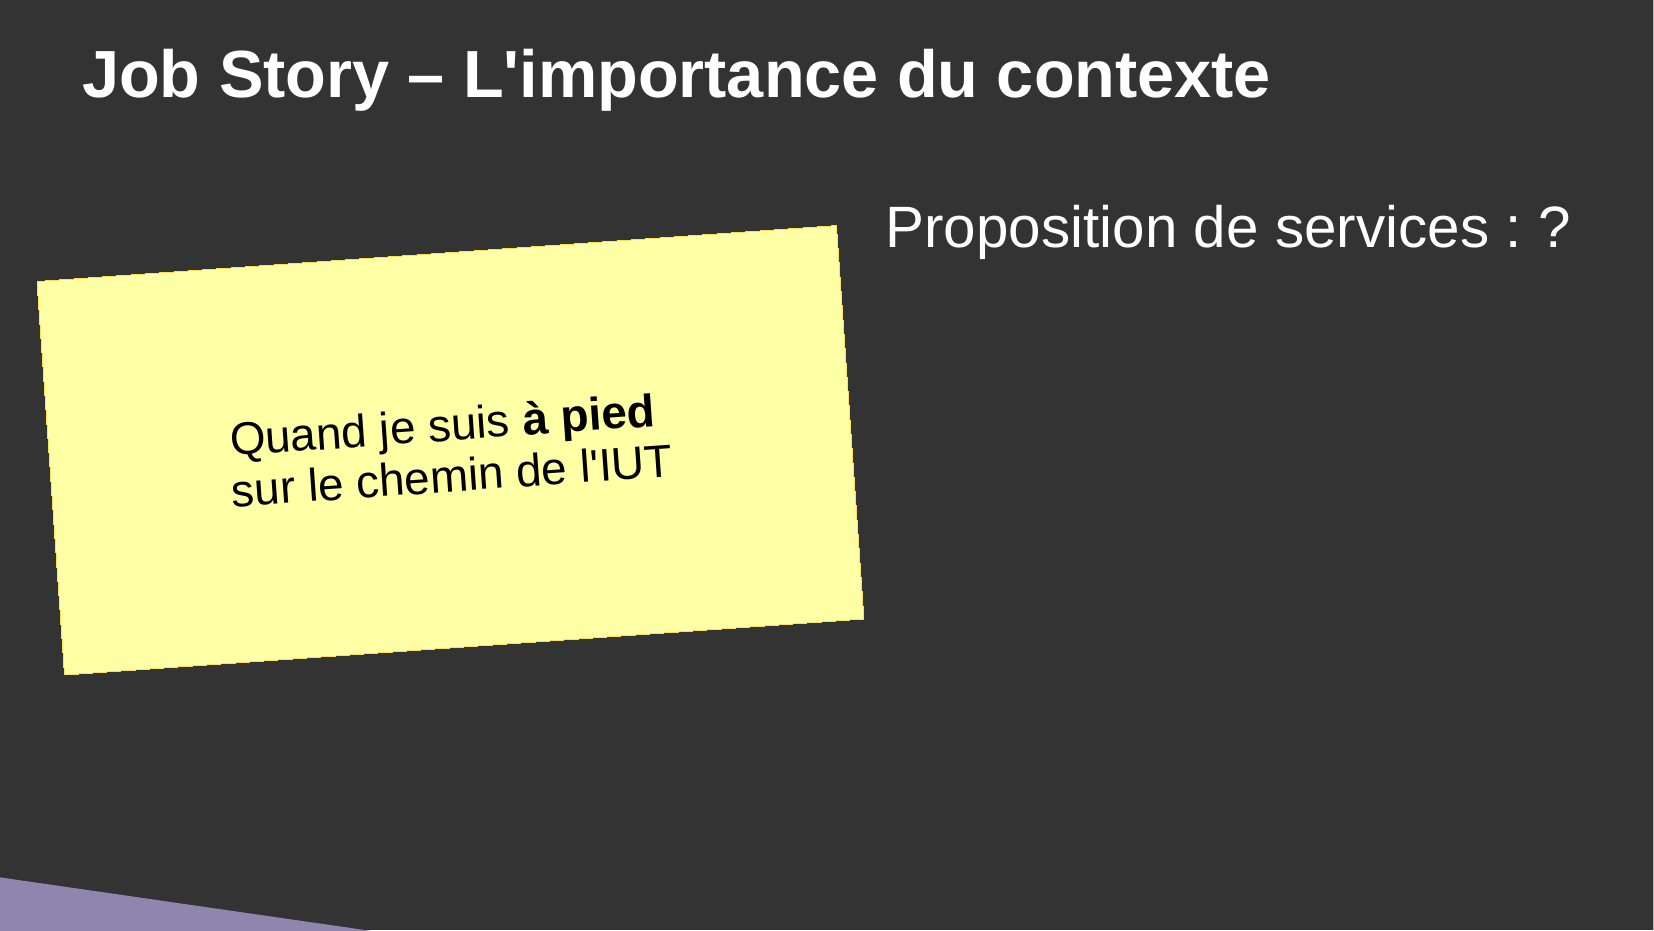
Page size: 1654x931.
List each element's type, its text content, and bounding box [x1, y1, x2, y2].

list Proposition de services : ? [885, 194, 1620, 272]
text_box Quand je suis à pied sur le chemin de l'IUT [37, 225, 864, 675]
title Job Story – L'importance du contexte [82, 37, 1571, 122]
text_box [0, 877, 372, 931]
